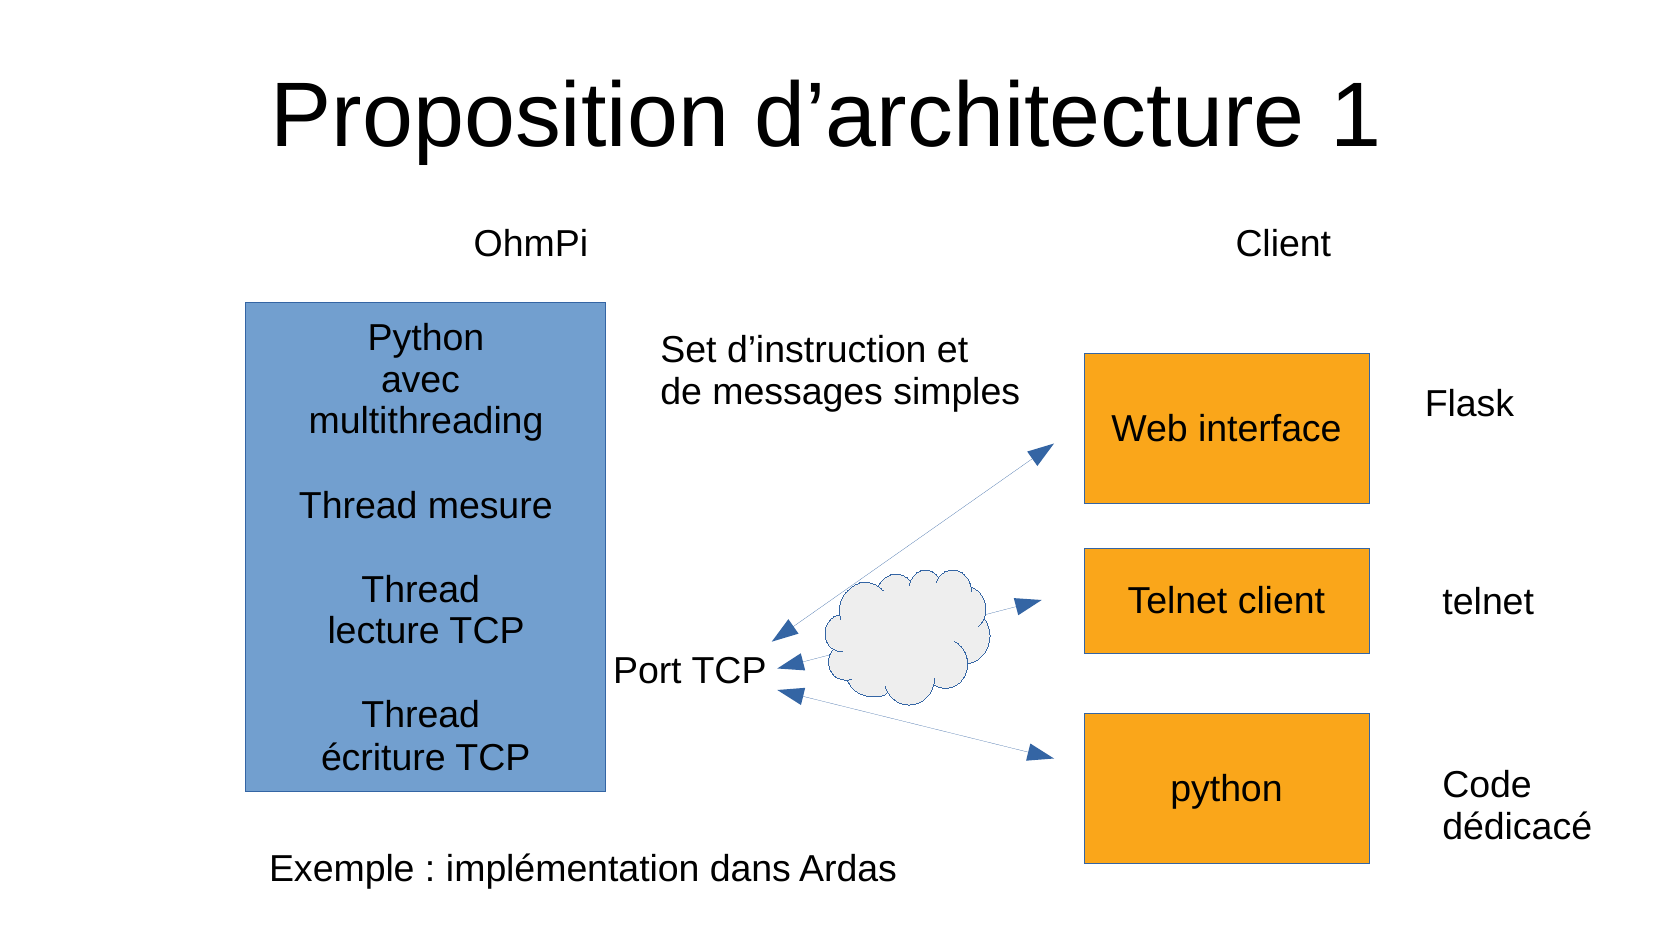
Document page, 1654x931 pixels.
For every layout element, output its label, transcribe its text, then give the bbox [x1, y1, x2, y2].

text_box Set d’instruction et de messages simples [645, 321, 1036, 421]
text_box Flask [1410, 374, 1530, 432]
text_box Web interface [1084, 353, 1370, 504]
title Proposition d’architecture 1 [82, 37, 1571, 193]
text_box Port TCP [598, 641, 782, 699]
text_box python [1084, 713, 1370, 864]
text_box Code dédicacé [1427, 756, 1607, 856]
text_box OhmPi [458, 214, 604, 272]
text_box Telnet client [1084, 548, 1370, 654]
text_box Client [1220, 214, 1366, 272]
text_box Exemple : implémentation dans Ardas [254, 840, 913, 897]
text_box telnet [1427, 573, 1549, 631]
text_box Python avec multithreading Thread mesure Thread lecture TCP Thread écriture TCP [245, 302, 606, 792]
text_box [825, 570, 991, 706]
